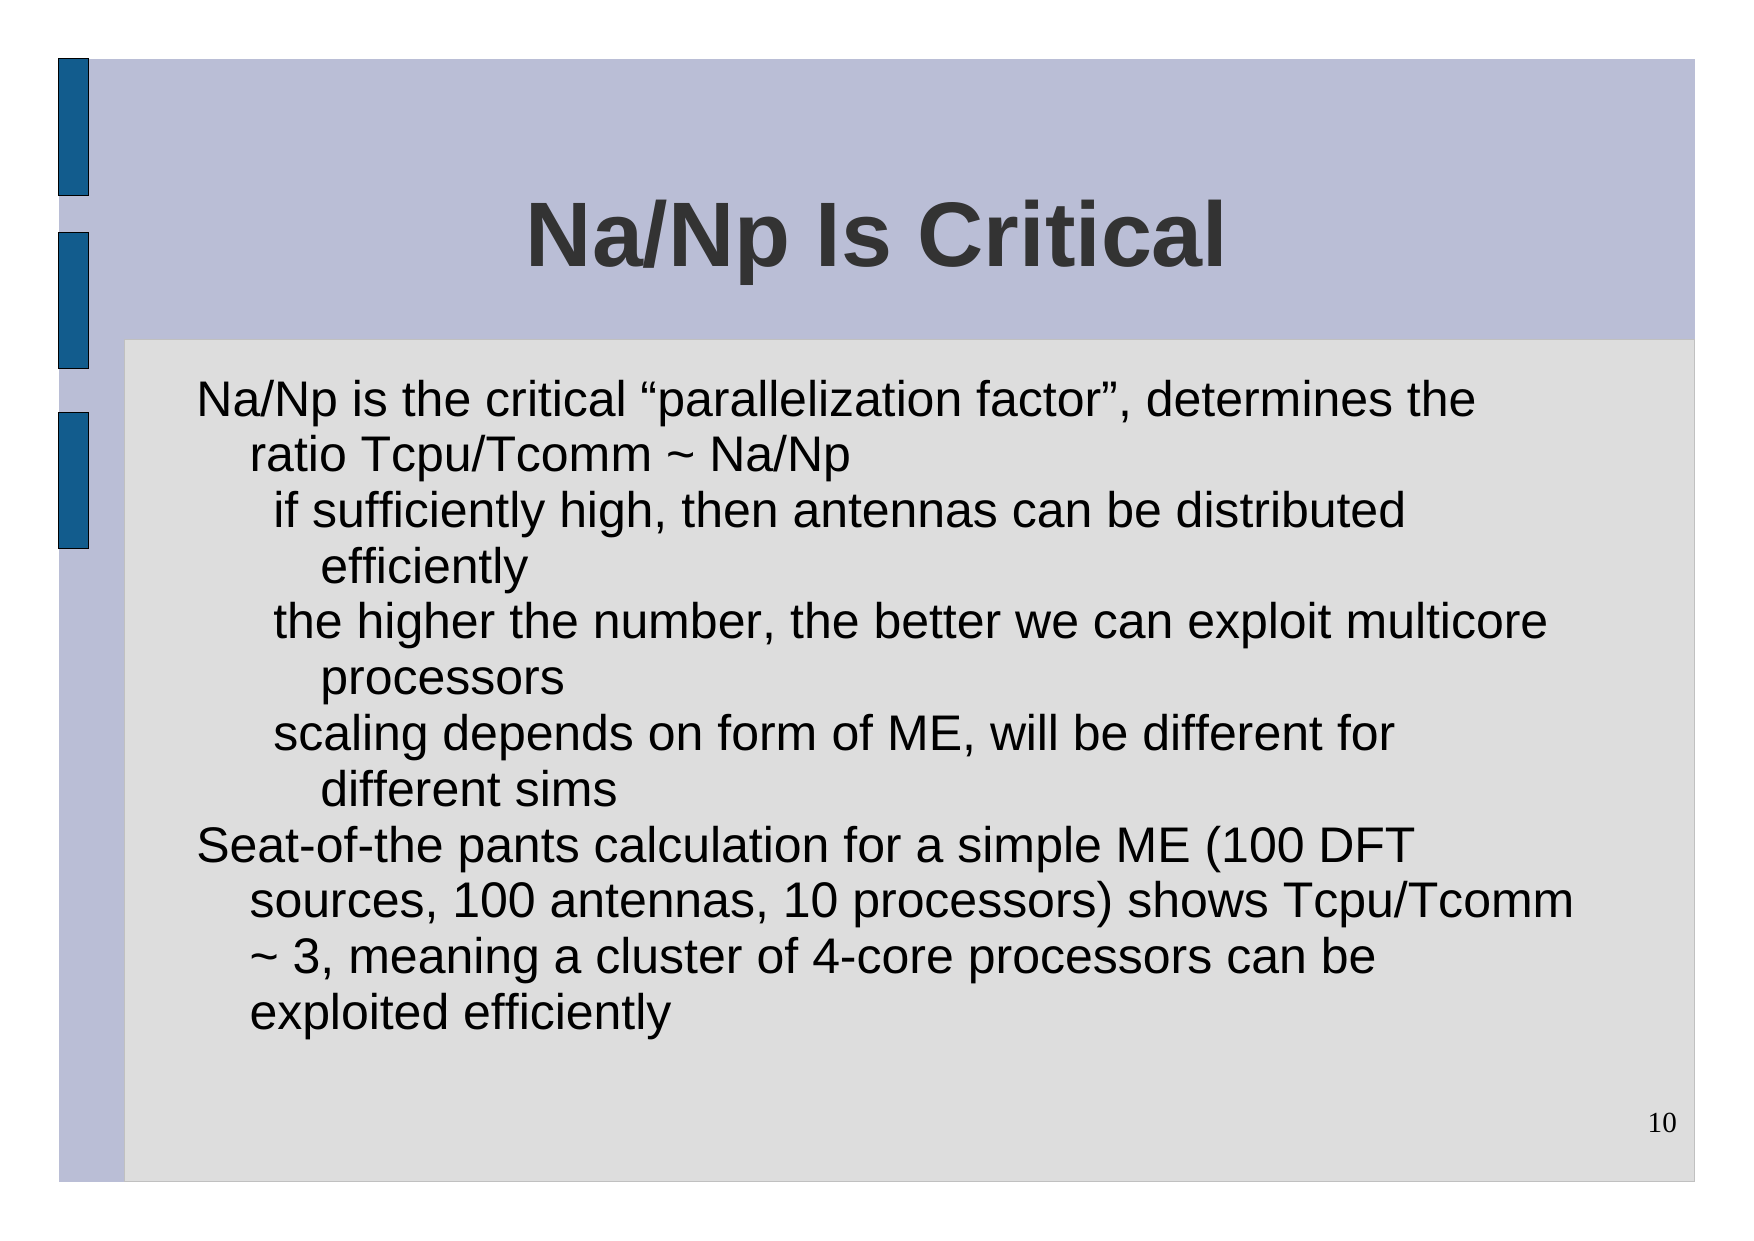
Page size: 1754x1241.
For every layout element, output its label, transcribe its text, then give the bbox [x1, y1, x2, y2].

title Na/Np Is Critical [178, 141, 1577, 329]
list Na/Np is the critical “parallelization factor”, determines the ratio Tcpu/Tcomm ~ Na/Np if sufficiently high, then antennas can be distributed efficiently the higher the number, the better we can exploit multicore processors scaling depends on form of ME, will be different for different sims Seat-of-the pants calculation for a simple ME (100 DFT sources, 100 antennas, 10 processors) shows Tcpu/Tcomm ~ 3, meaning a cluster of 4-core processors can be exploited efficiently [178, 370, 1577, 1079]
